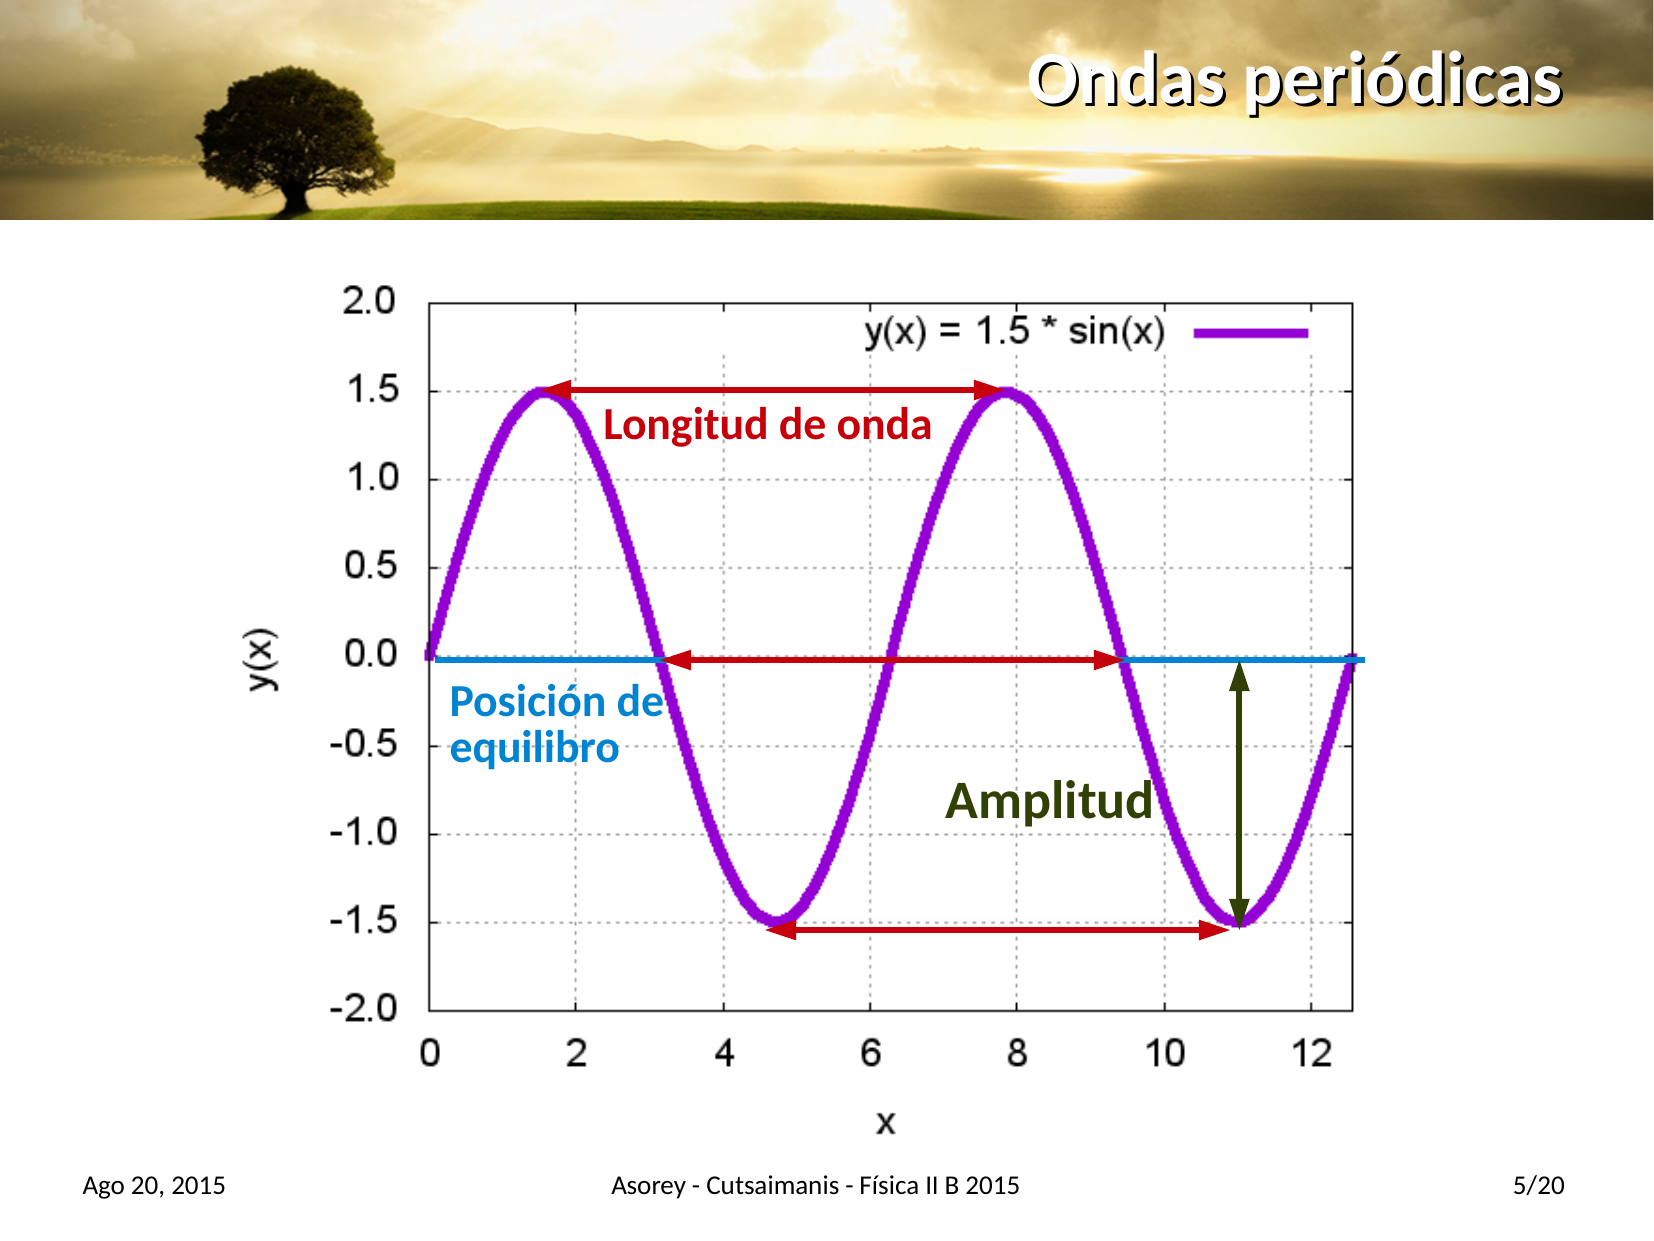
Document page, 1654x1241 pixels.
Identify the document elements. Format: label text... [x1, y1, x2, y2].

picture [226, 254, 1427, 1156]
text_box Posición de equilibro [434, 675, 680, 782]
text_box Amplitud [930, 770, 1171, 841]
picture [0, 0, 1654, 220]
title Ondas periódicas [75, 19, 1564, 151]
text_box Longitud de onda [588, 397, 949, 459]
